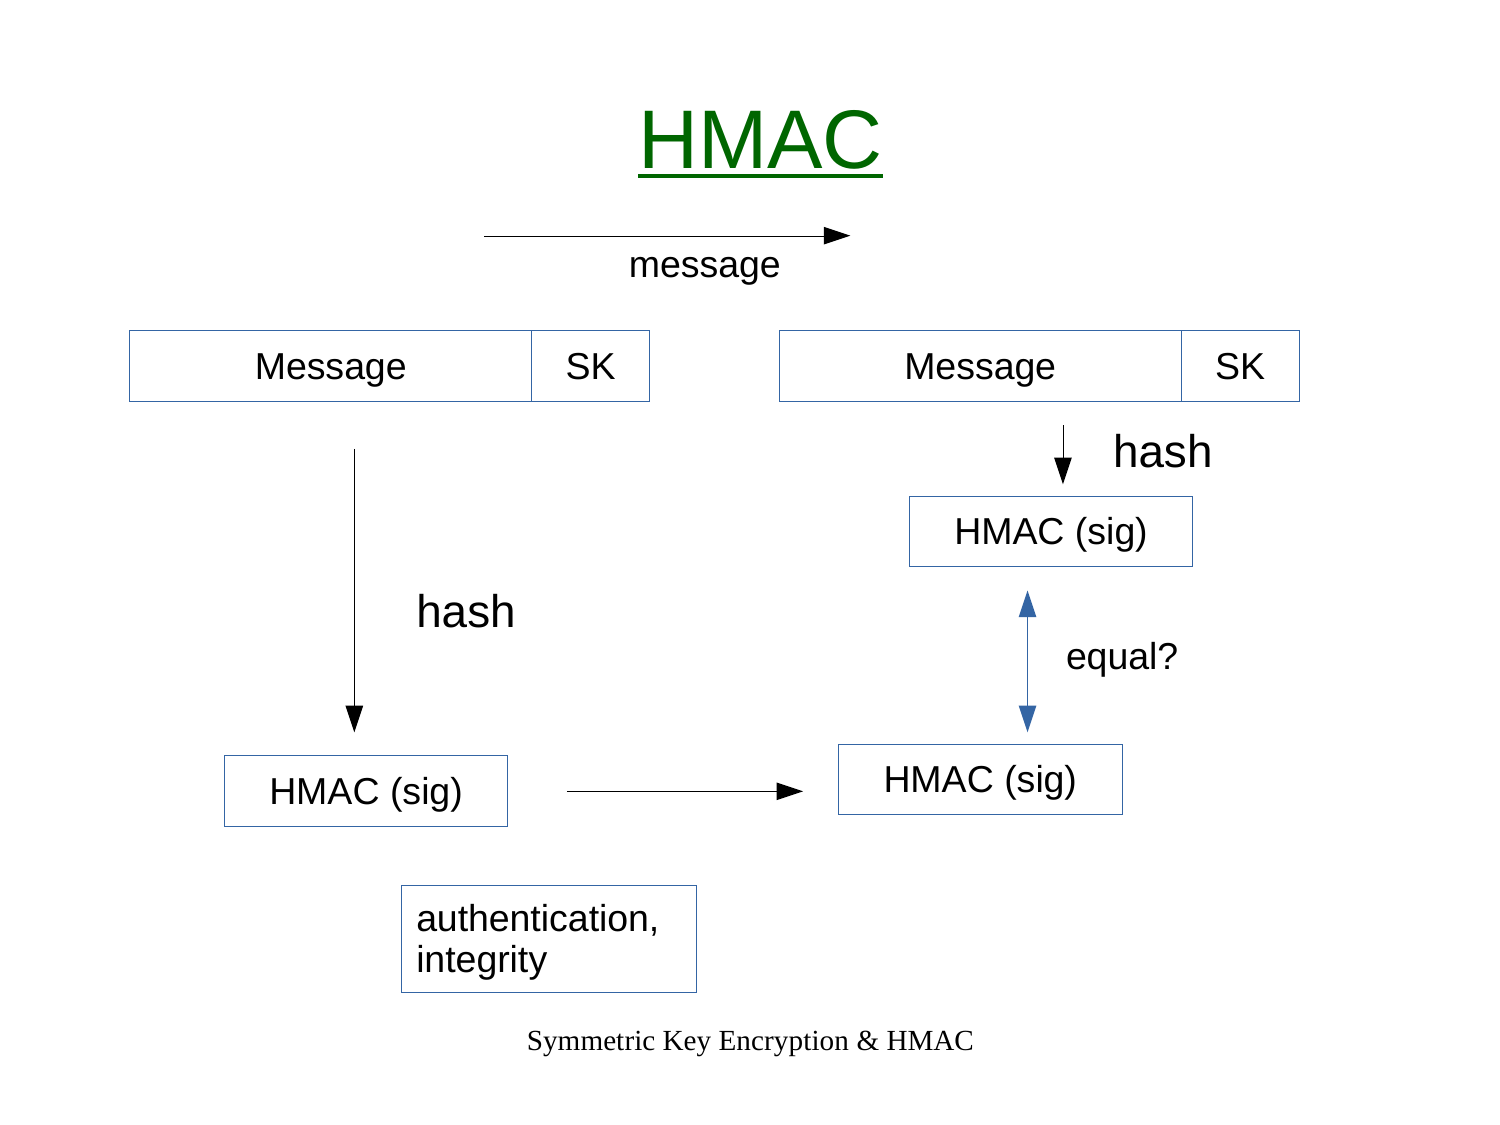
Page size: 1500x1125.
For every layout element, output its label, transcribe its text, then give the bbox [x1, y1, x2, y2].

text_box SK [531, 330, 650, 402]
text_box equal? [1051, 628, 1193, 686]
text_box Message [129, 330, 531, 402]
text_box hash [1098, 418, 1228, 485]
text_box SK [1181, 330, 1300, 402]
text_box authentication, integrity [401, 885, 697, 993]
text_box Message [779, 330, 1181, 402]
text_box HMAC (sig) [224, 755, 508, 827]
title HMAC [75, 44, 1447, 236]
text_box hash [401, 578, 531, 645]
text_box message [614, 235, 796, 293]
text_box HMAC (sig) [838, 744, 1123, 815]
text_box HMAC (sig) [909, 496, 1193, 567]
